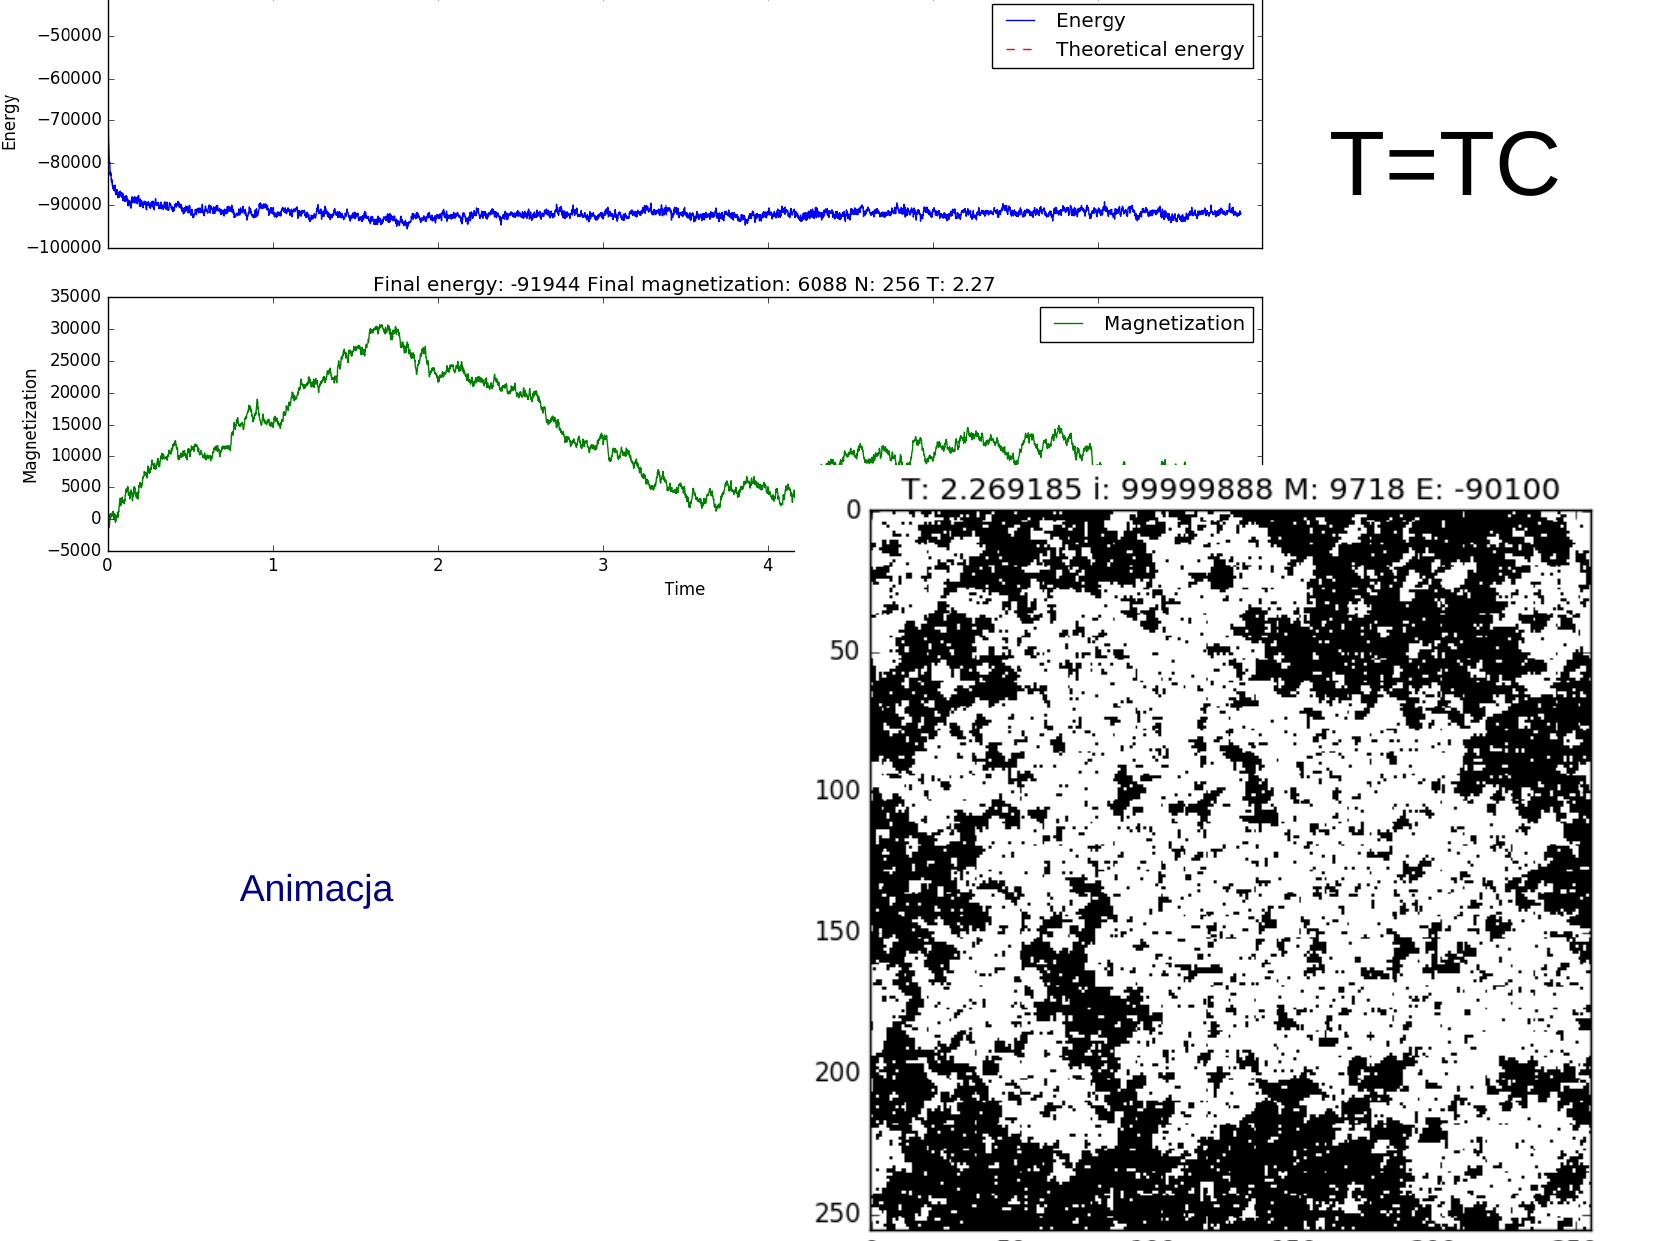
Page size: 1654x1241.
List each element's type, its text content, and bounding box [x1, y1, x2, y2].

picture [0, 0, 1654, 1241]
text_box Animacja [225, 859, 420, 931]
title T=TC [701, 60, 1654, 268]
